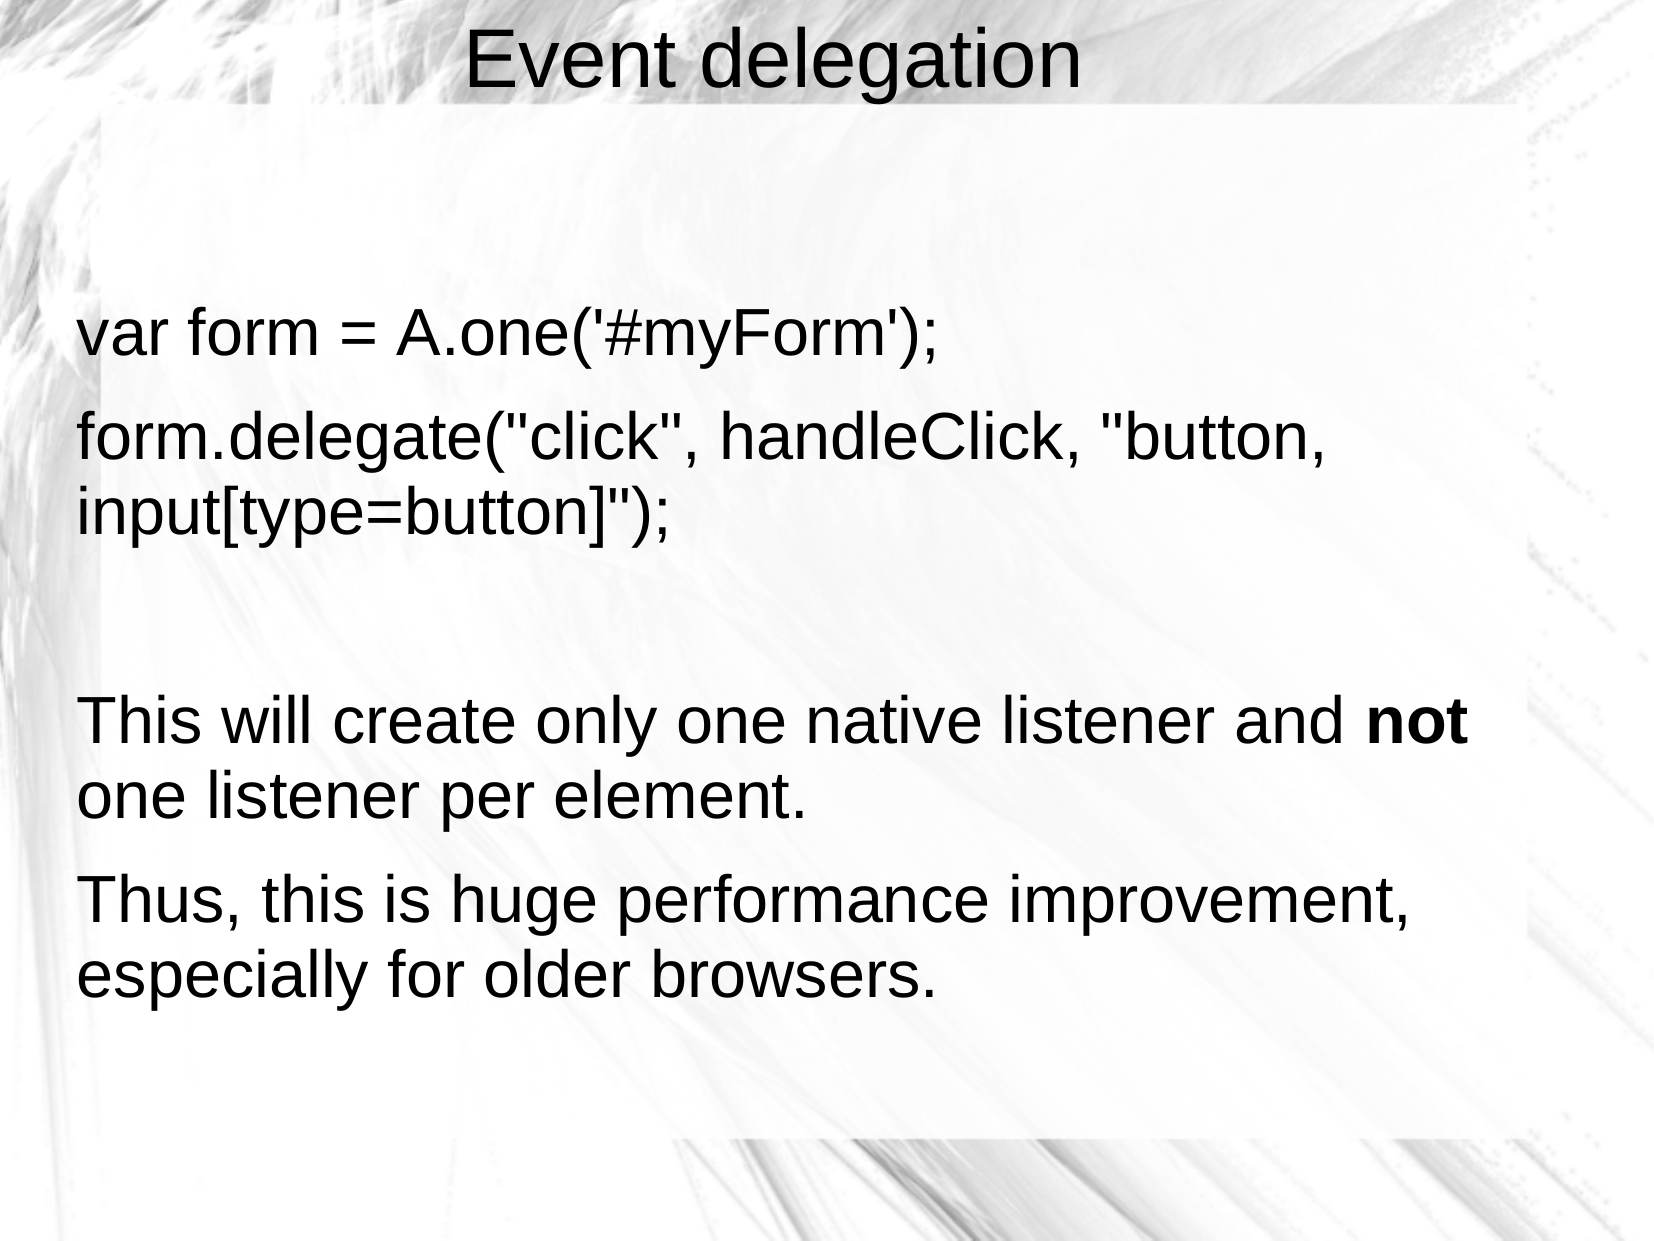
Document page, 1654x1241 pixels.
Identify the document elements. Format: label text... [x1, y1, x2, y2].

picture [0, 0, 1654, 1241]
list var form = A.one('#myForm'); form.delegate("click", handleClick, "button, input[type=button]"); This will create only one native listener and not one listener per element. Thus, this is huge performance improvement, especially for older browsers. [76, 295, 1565, 1114]
title Event delegation [29, 0, 1518, 119]
